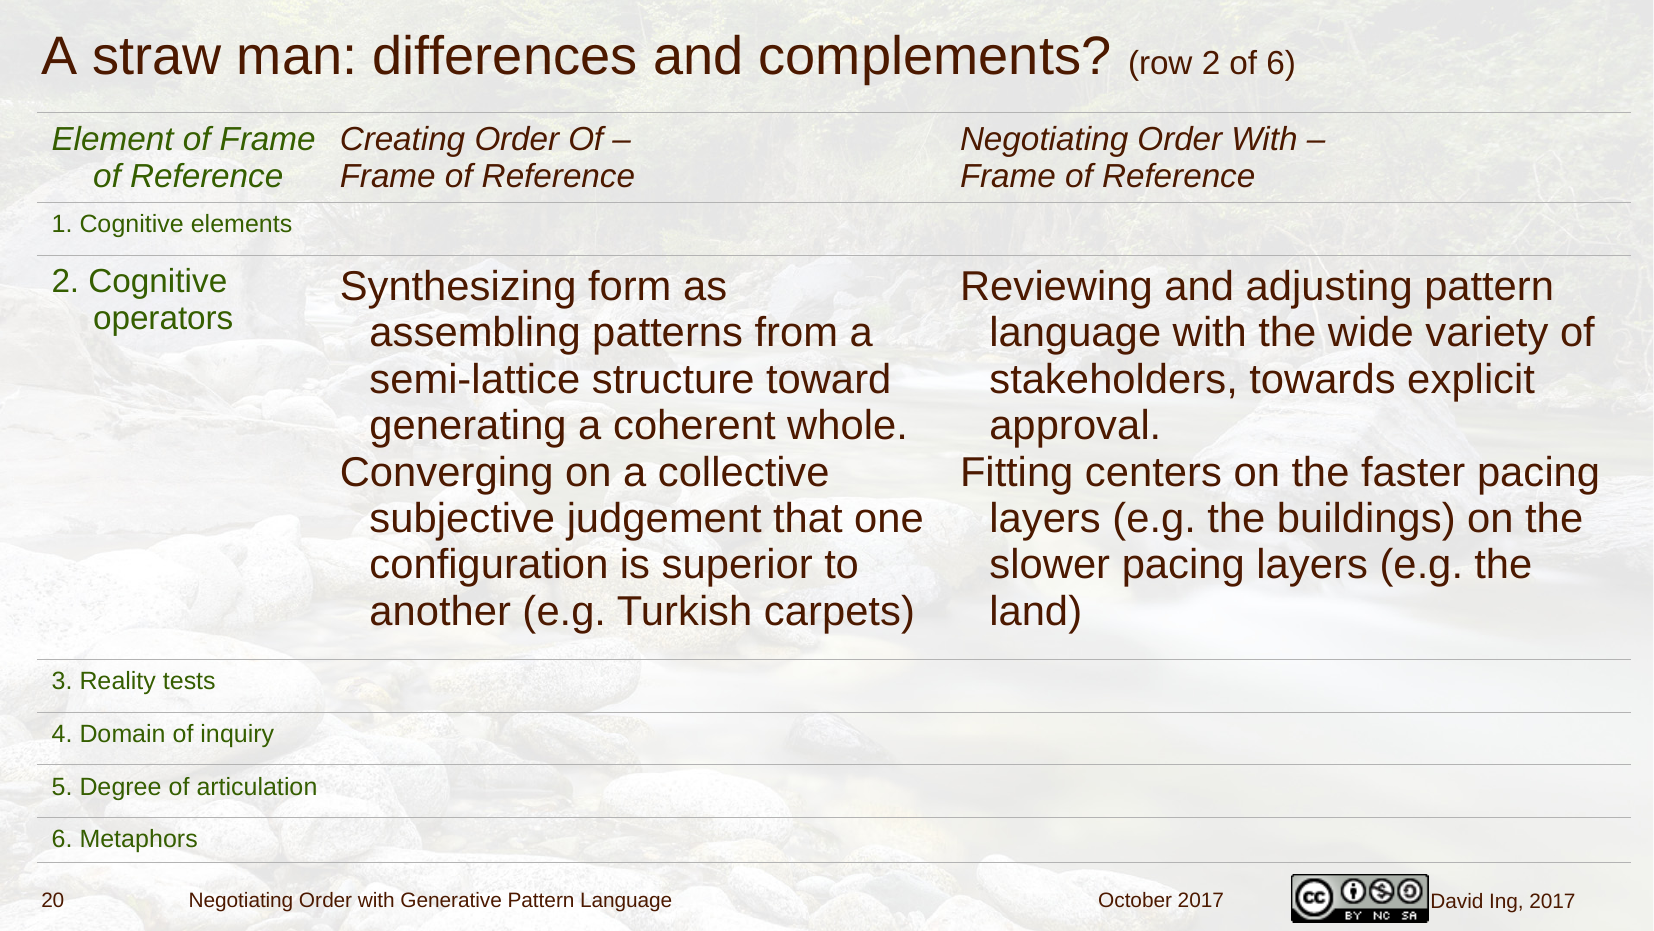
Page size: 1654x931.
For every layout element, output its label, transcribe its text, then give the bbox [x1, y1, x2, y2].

table_cell [334, 660, 945, 712]
table_cell [334, 713, 945, 764]
table_cell [945, 203, 1631, 255]
title A straw man: differences and complements? (row 2 of 6) [41, 30, 1613, 112]
table_cell [334, 818, 945, 862]
table_cell Reviewing and adjusting pattern language with the wide variety of stakeholders, towards explicit approval. Fitting centers on the faster pacing layers (e.g. the buildings) on the slower pacing layers (e.g. the land) [945, 256, 1631, 659]
table_header Negotiating Order With – Frame of Reference [945, 113, 1631, 202]
table_cell 2. Cognitive operators [37, 256, 334, 659]
table_cell 4. Domain of inquiry [37, 713, 334, 764]
table_cell 3. Reality tests [37, 660, 334, 712]
text_box [1003, 583, 1033, 654]
table_cell [945, 660, 1631, 712]
table_cell [334, 765, 945, 817]
table_header Creating Order Of – Frame of Reference [334, 113, 945, 202]
table_cell [945, 818, 1631, 862]
picture [0, 0, 1654, 931]
table_cell 5. Degree of articulation [37, 765, 334, 817]
table_cell 1. Cognitive elements [37, 203, 334, 255]
table_cell [945, 713, 1631, 764]
table_cell 6. Metaphors [37, 818, 334, 862]
table_header Element of Frame of Reference [37, 113, 334, 202]
table_cell [334, 203, 945, 255]
table_cell Synthesizing form as assembling patterns from a semi-lattice structure toward generating a coherent whole. Converging on a collective subjective judgement that one configuration is superior to another (e.g. Turkish carpets) [334, 256, 945, 659]
table_cell [945, 765, 1631, 817]
